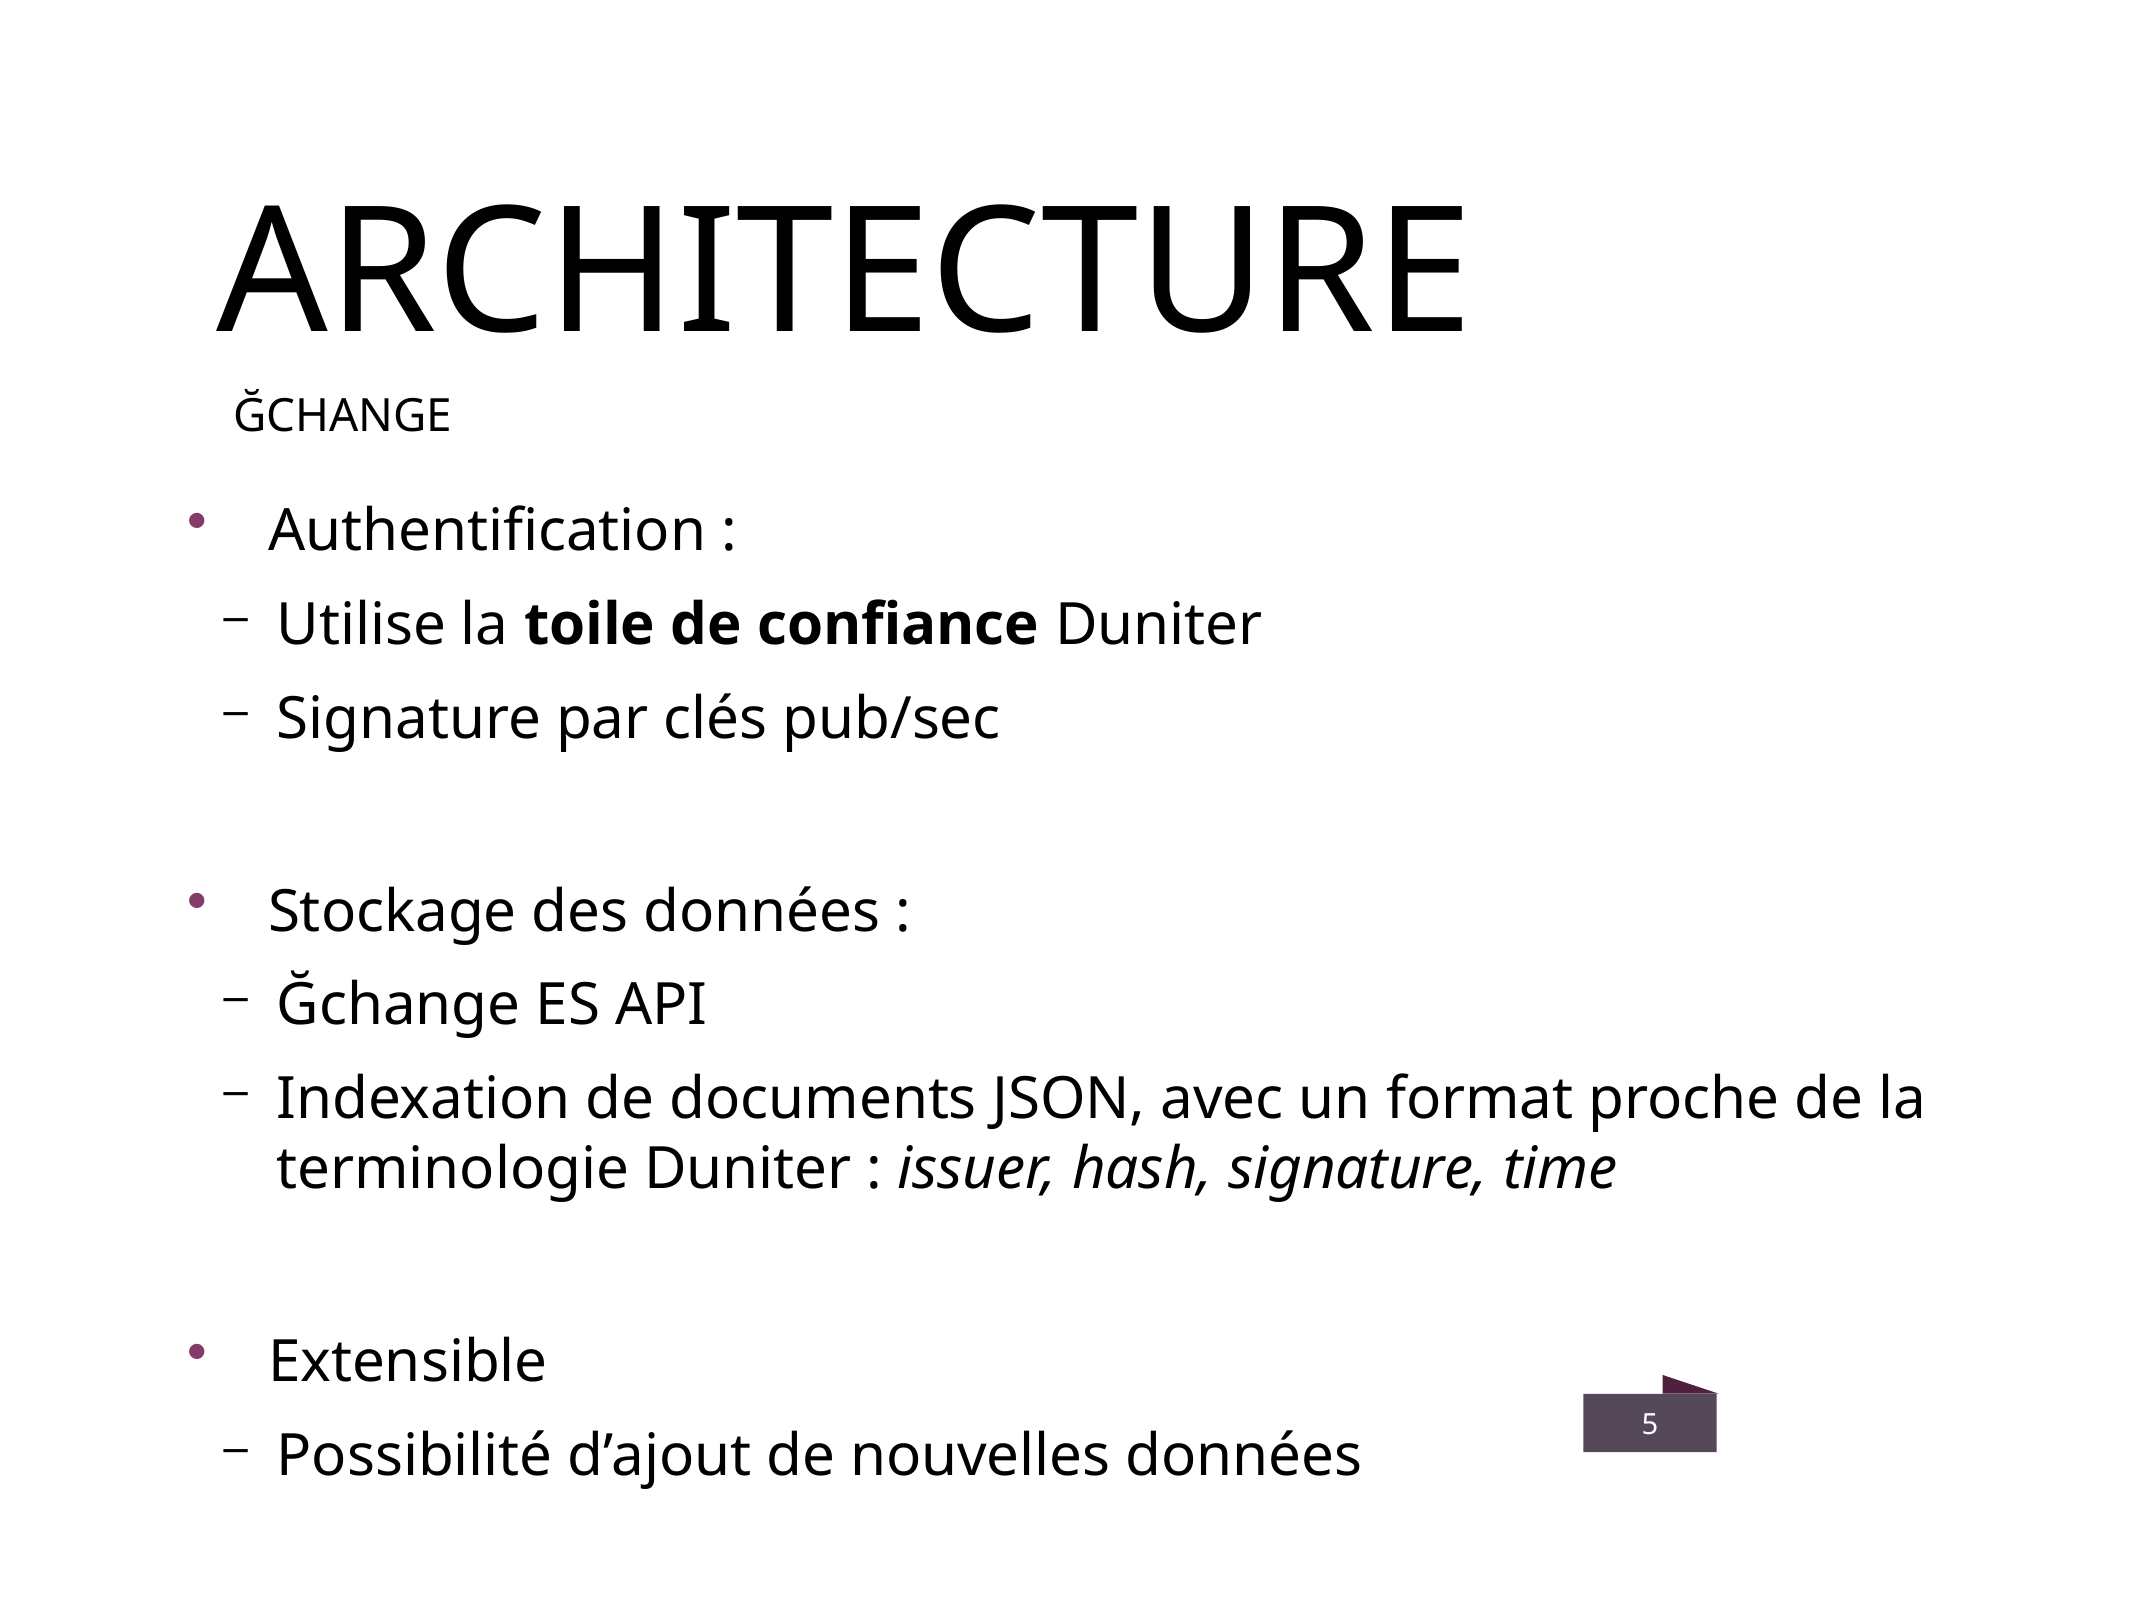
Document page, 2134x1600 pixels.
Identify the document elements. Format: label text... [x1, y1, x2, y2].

title ARCHITECTURE [208, 120, 1925, 403]
list 5 [1583, 1393, 1717, 1453]
list Ğchange [225, 370, 1063, 457]
list Authentification : Utilise la toile de confiance Duniter Signature par clés pub/sec Stockage des données : Ğchange ES API Indexation de documents JSON, avec un format proche de la terminologie Duniter : issuer, hash, signature, time Extensible Possibilité d’ajout de nouvelles données [126, 484, 2007, 1234]
